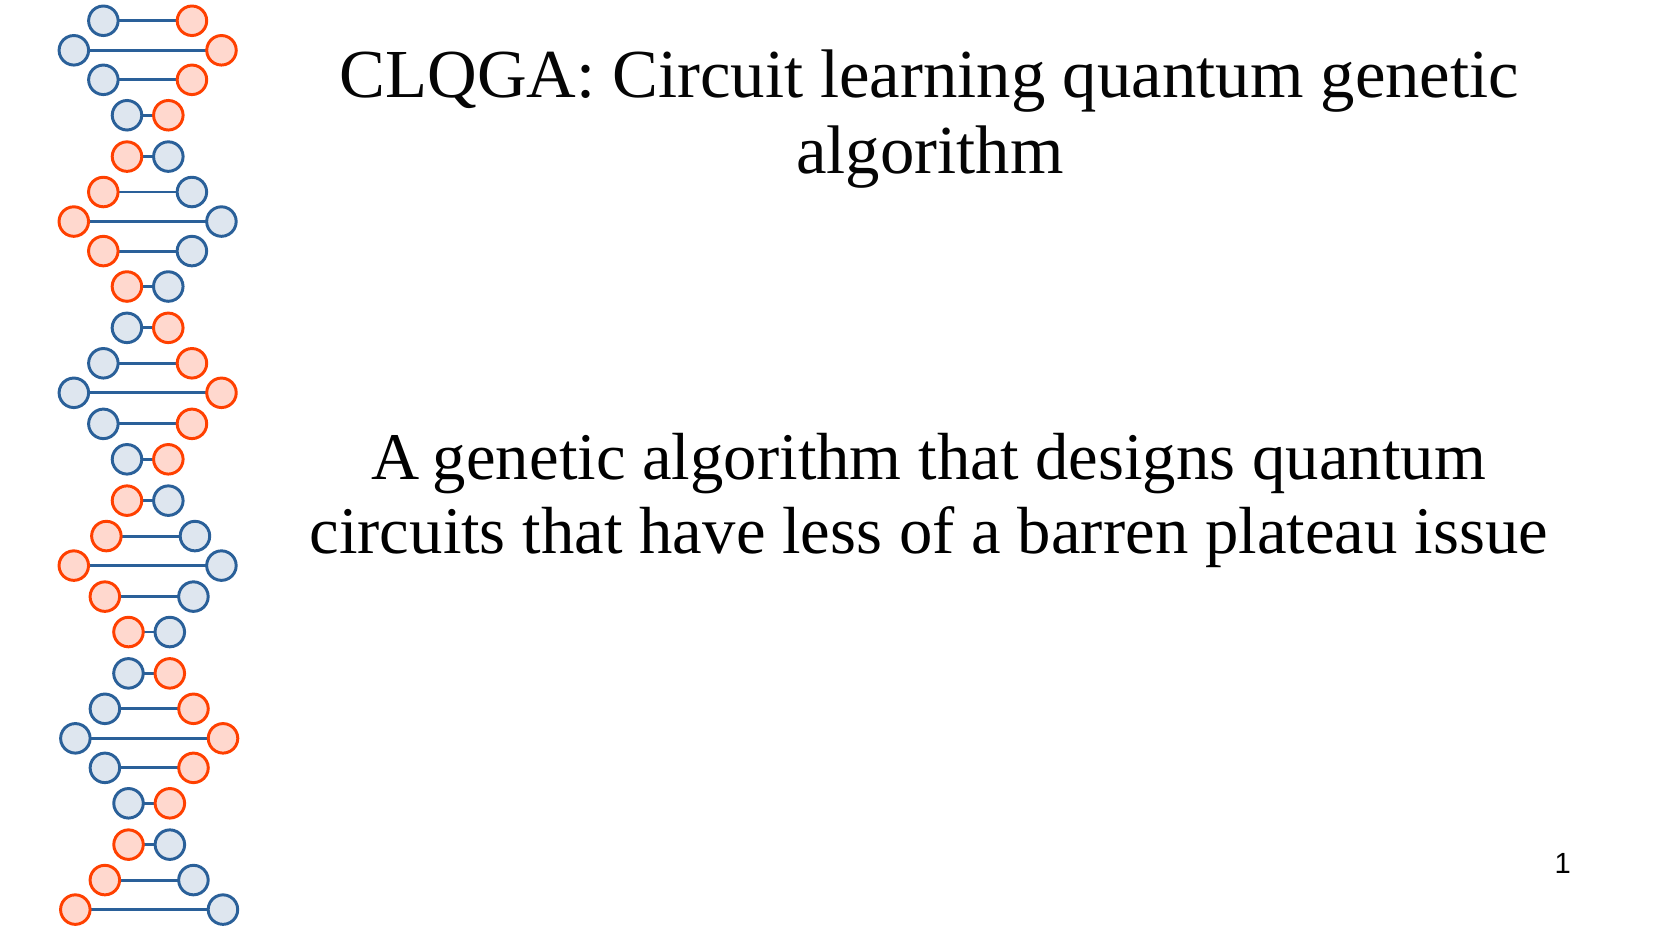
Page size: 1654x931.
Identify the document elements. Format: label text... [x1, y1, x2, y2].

title CLQGA: Circuit learning quantum genetic algorithm [265, 35, 1595, 189]
subtitle A genetic algorithm that designs quantum circuits that have less of a barren plateau issue [265, 224, 1595, 764]
